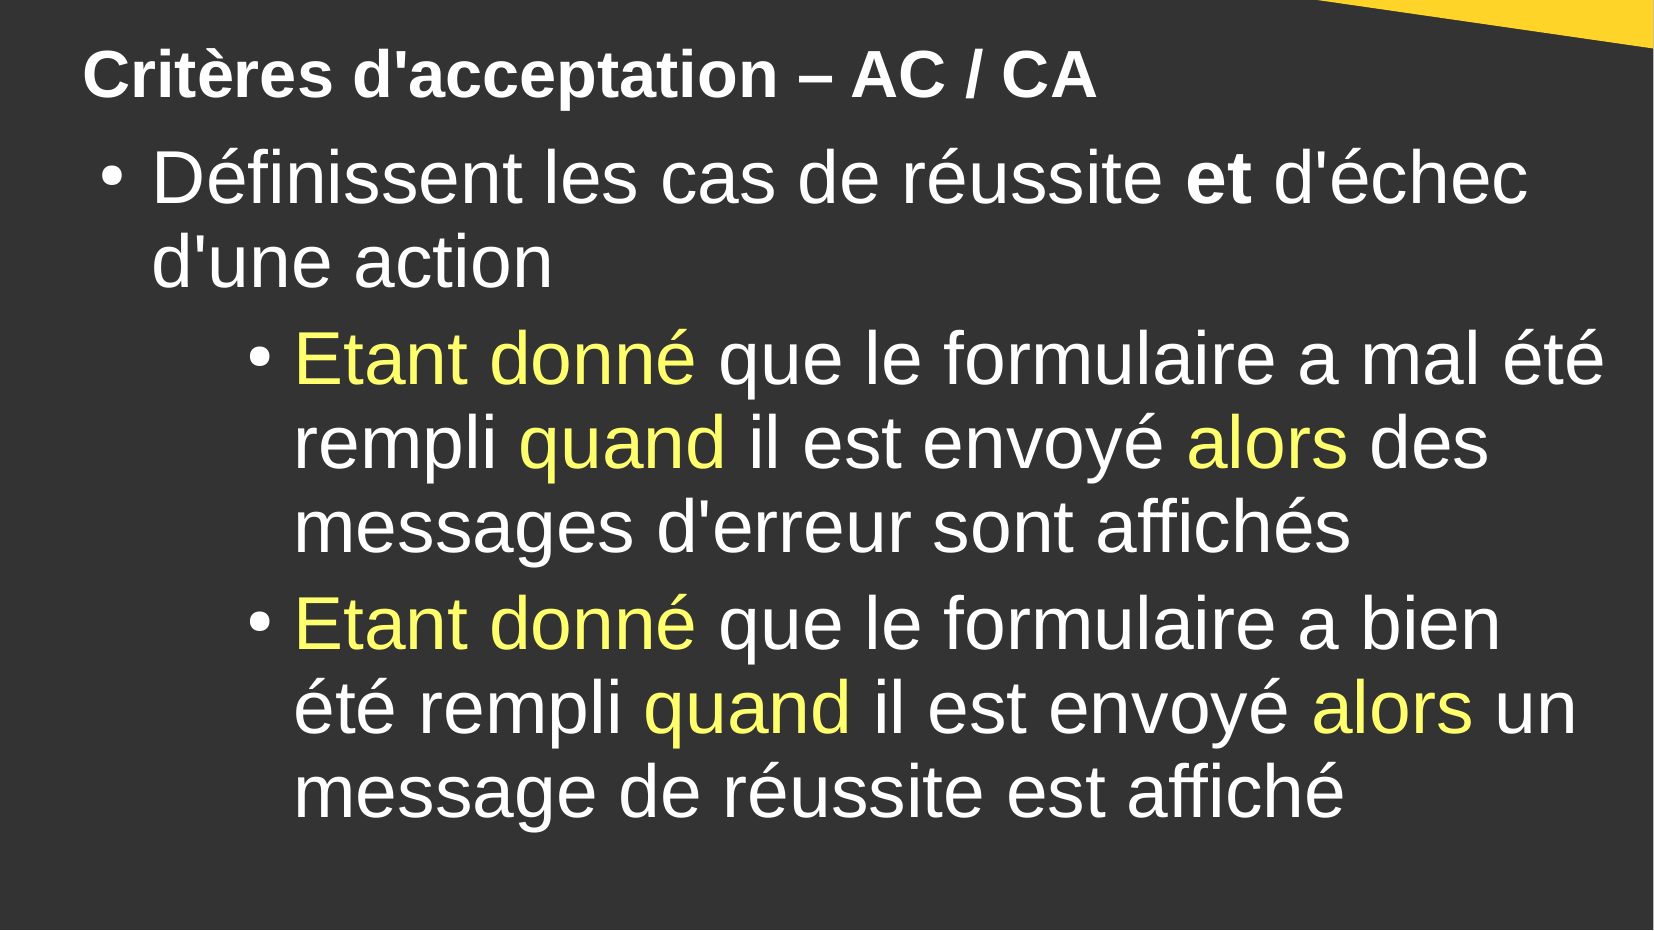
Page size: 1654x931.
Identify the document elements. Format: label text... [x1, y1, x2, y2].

text_box [1317, 0, 1654, 49]
title Critères d'acceptation – AC / CA [82, 37, 1571, 122]
list Définissent les cas de réussite et d'échec d'une action Etant donné que le formulaire a mal été rempli quand il est envoyé alors des messages d'erreur sont affichés Etant donné que le formulaire a bien été rempli quand il est envoyé alors un message de réussite est affiché [80, 135, 1620, 839]
